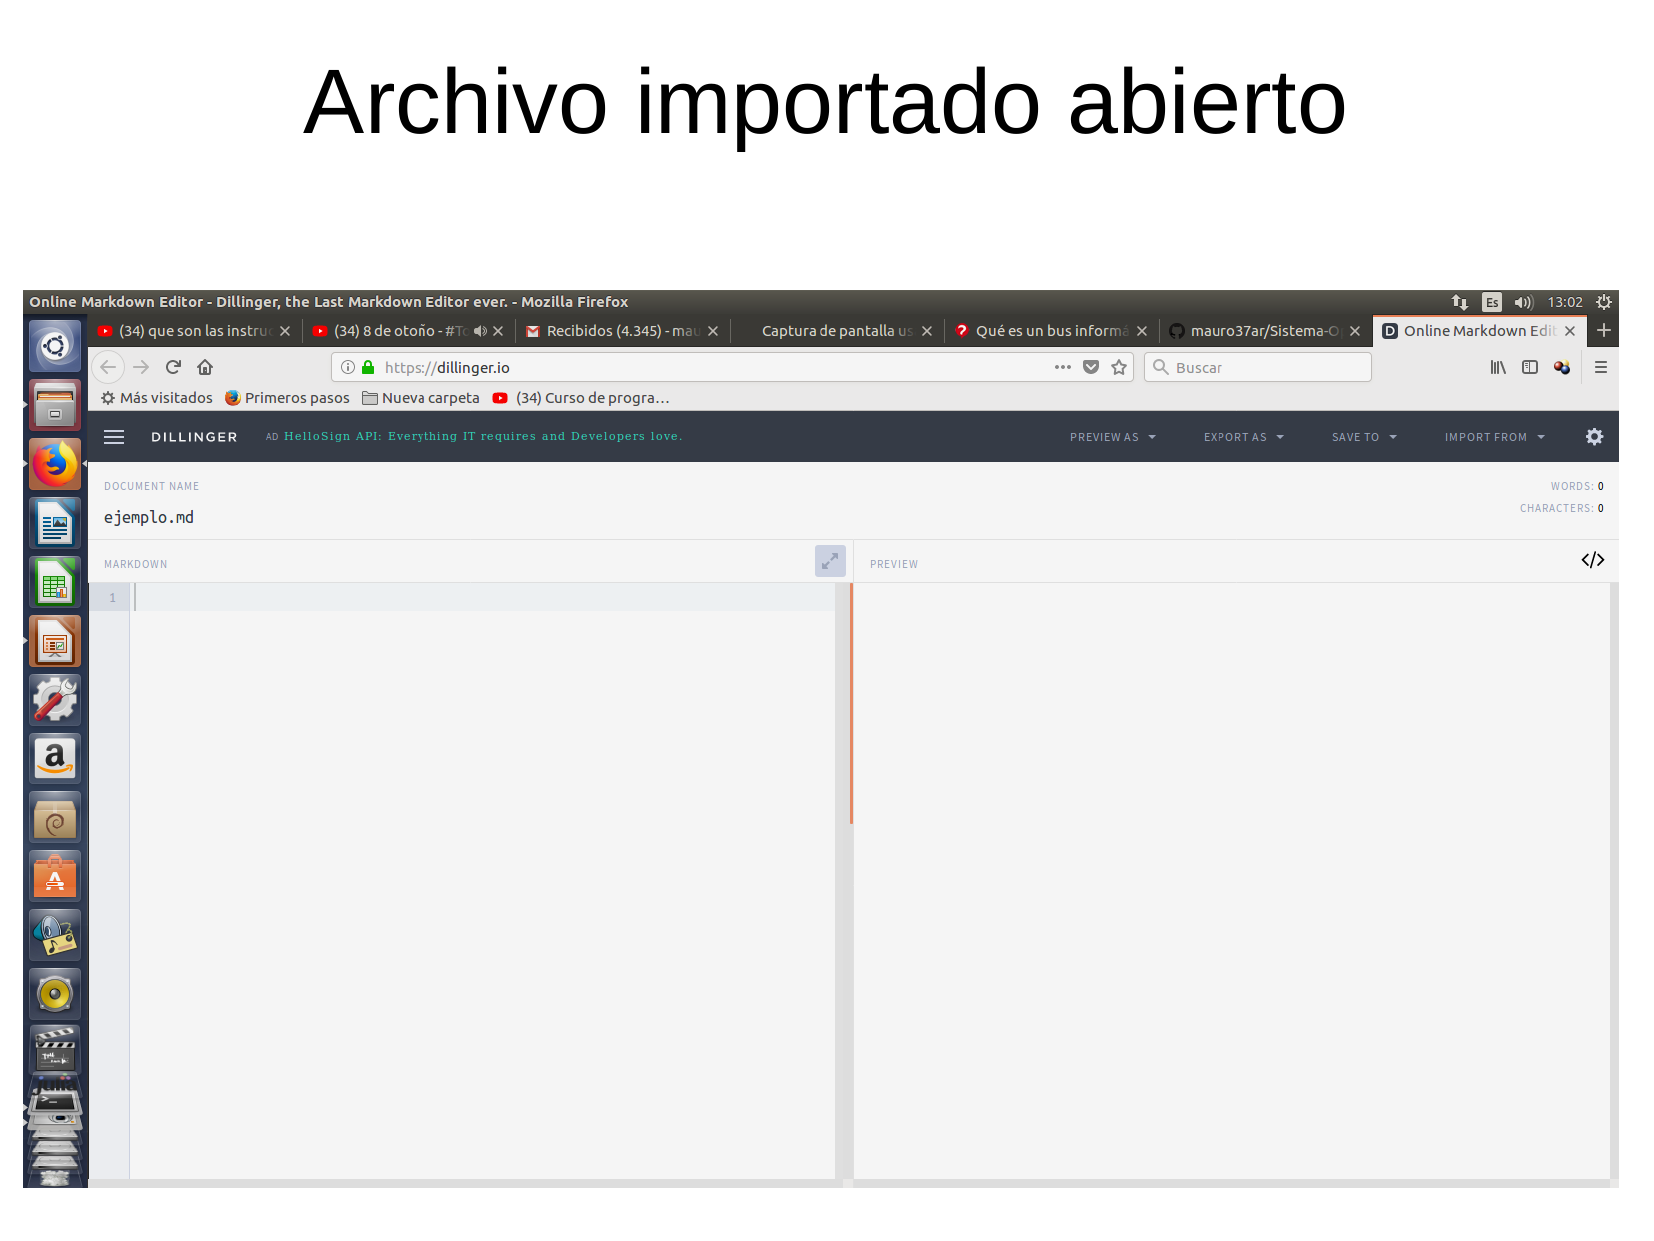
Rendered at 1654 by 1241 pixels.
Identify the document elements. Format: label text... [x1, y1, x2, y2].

title Archivo importado abierto [82, 49, 1571, 257]
picture [23, 290, 1619, 1188]
